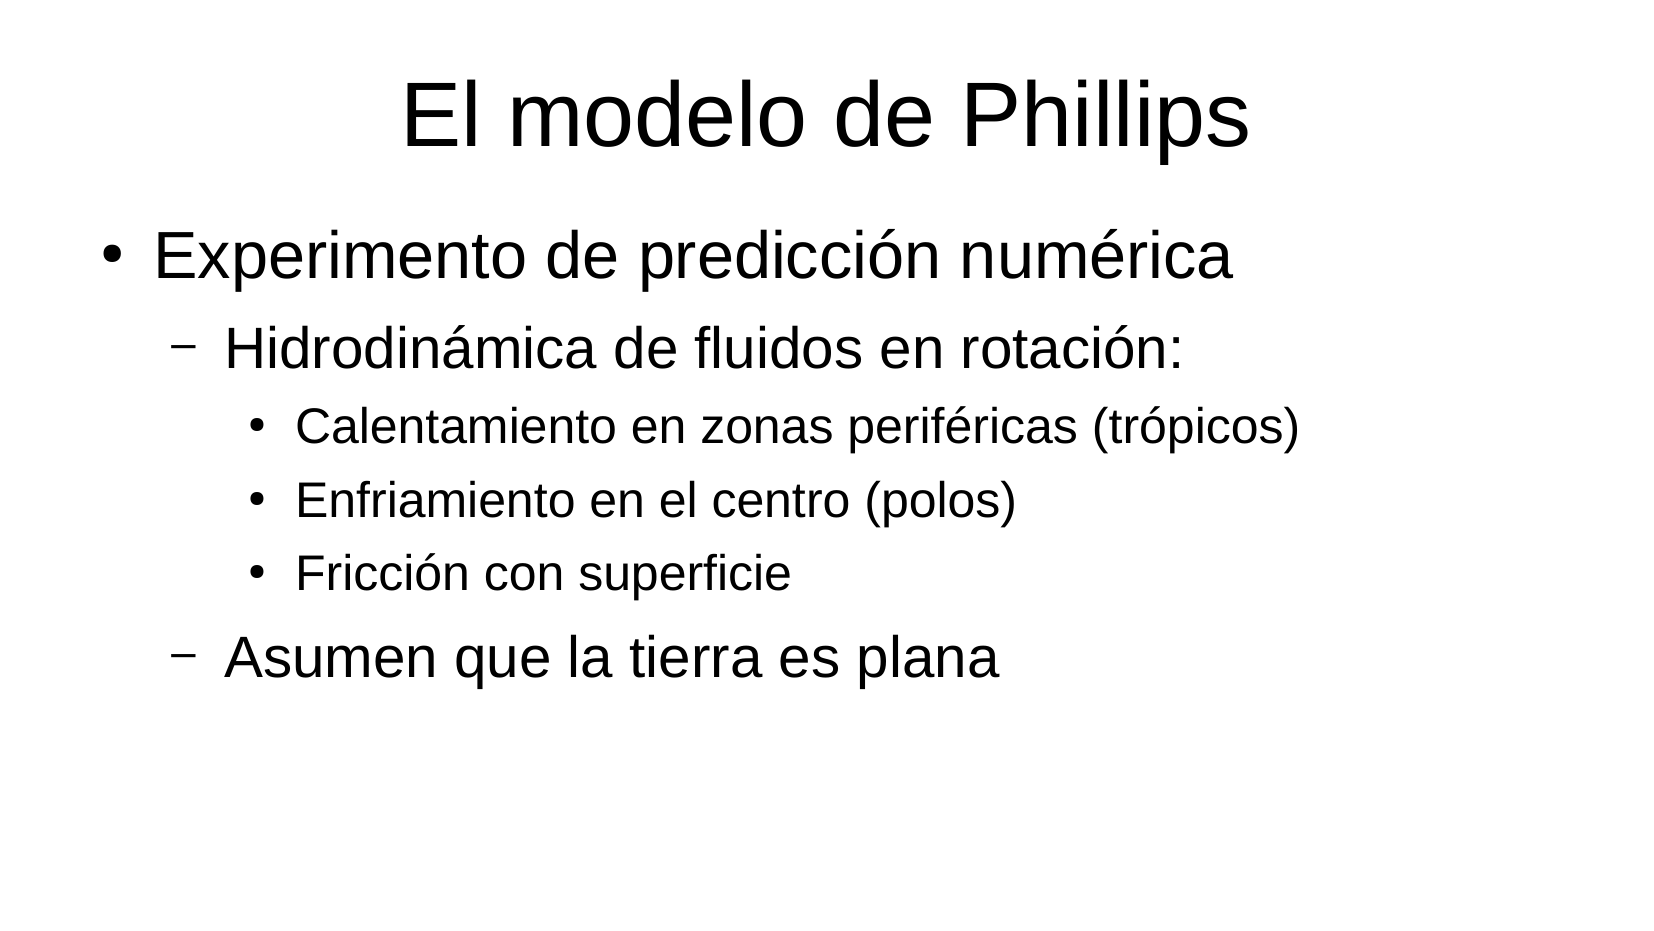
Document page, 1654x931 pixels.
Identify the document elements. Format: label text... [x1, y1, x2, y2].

title El modelo de Phillips [82, 37, 1571, 193]
list Experimento de predicción numérica Hidrodinámica de fluidos en rotación: Calentamiento en zonas periféricas (trópicos) Enfriamiento en el centro (polos) Fricción con superficie Asumen que la tierra es plana [82, 217, 1571, 758]
